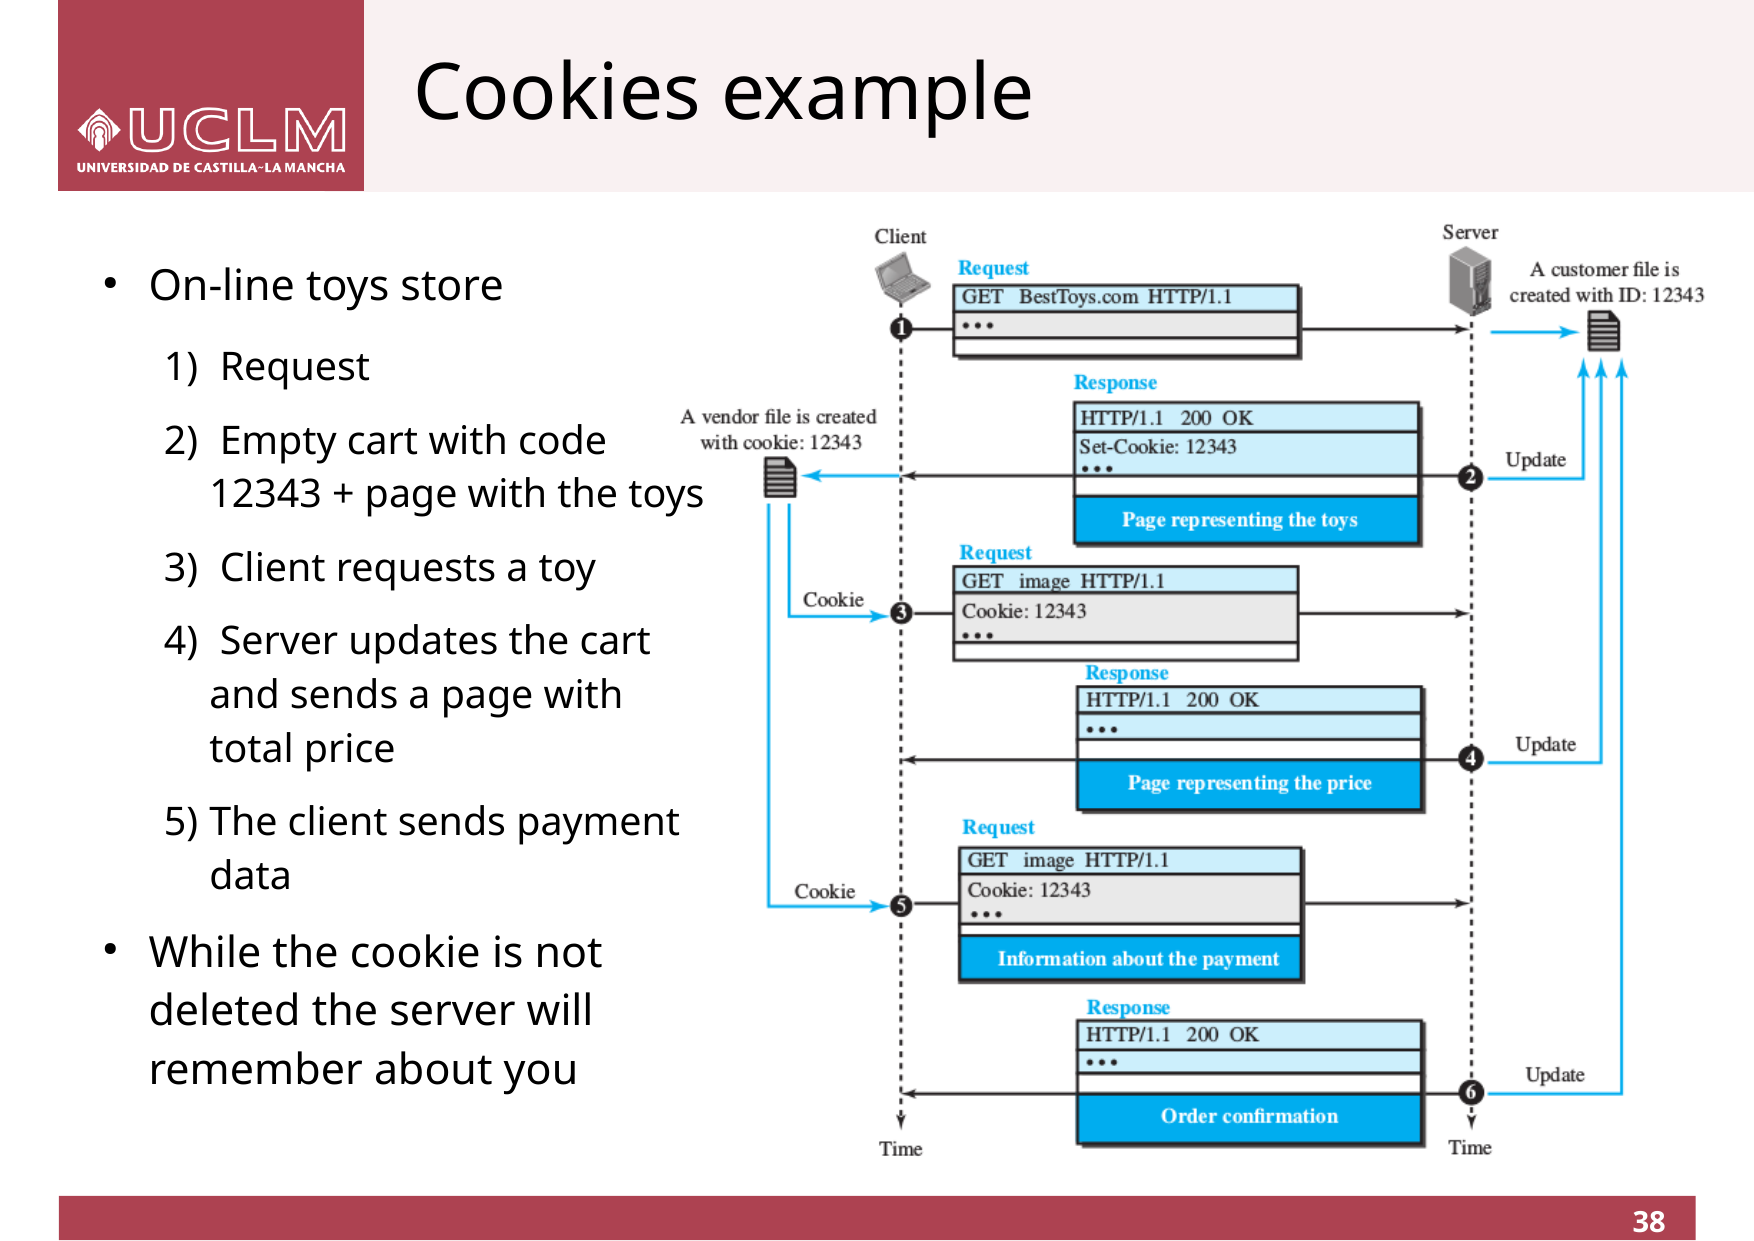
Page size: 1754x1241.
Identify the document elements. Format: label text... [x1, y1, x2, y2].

list On-line toys store Request Empty cart with code 12343 + page with the toys Client requests a toy Server updates the cart and sends a page with total price The client sends payment data While the cookie is not deleted the server will remember about you [87, 254, 709, 1123]
picture [58, 0, 364, 191]
picture [672, 212, 1719, 1166]
title Cookies example [413, 0, 1667, 198]
